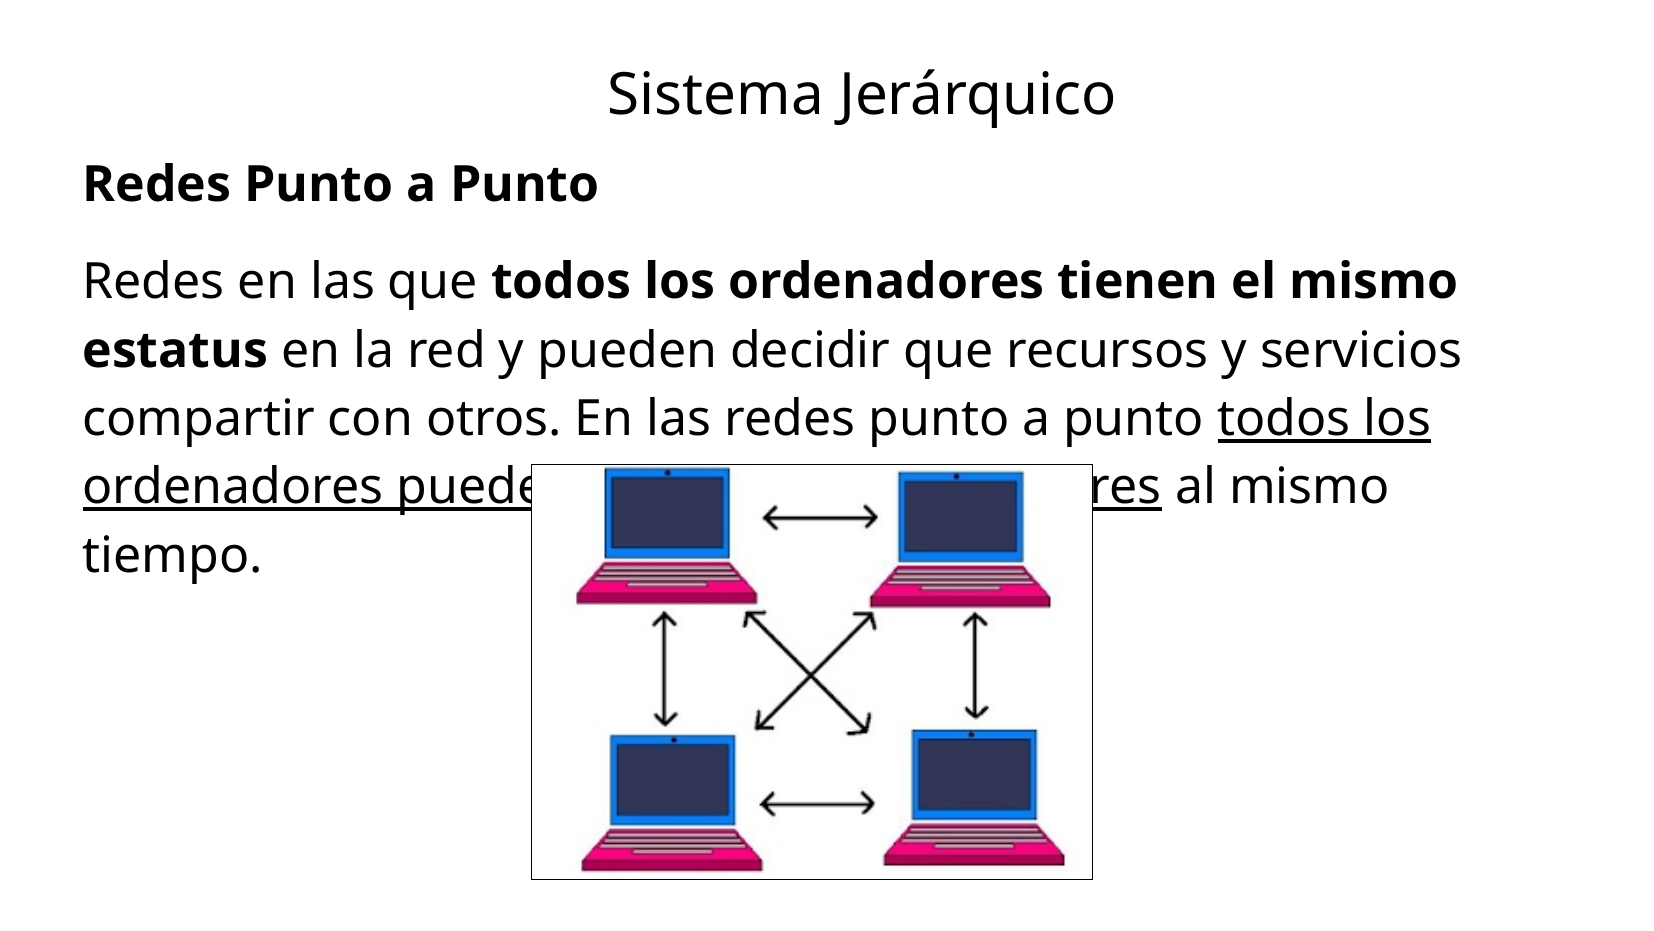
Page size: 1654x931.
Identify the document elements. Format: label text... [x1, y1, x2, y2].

list Redes Punto a Punto Redes en las que todos los ordenadores tienen el mismo estatus en la red y pueden decidir que recursos y servicios compartir con otros. En las redes punto a punto todos los ordenadores pueden ser Clientes y Servidores al mismo tiempo. [82, 148, 1565, 875]
title Sistema Jerárquico [82, 37, 1571, 148]
picture [531, 464, 1093, 880]
